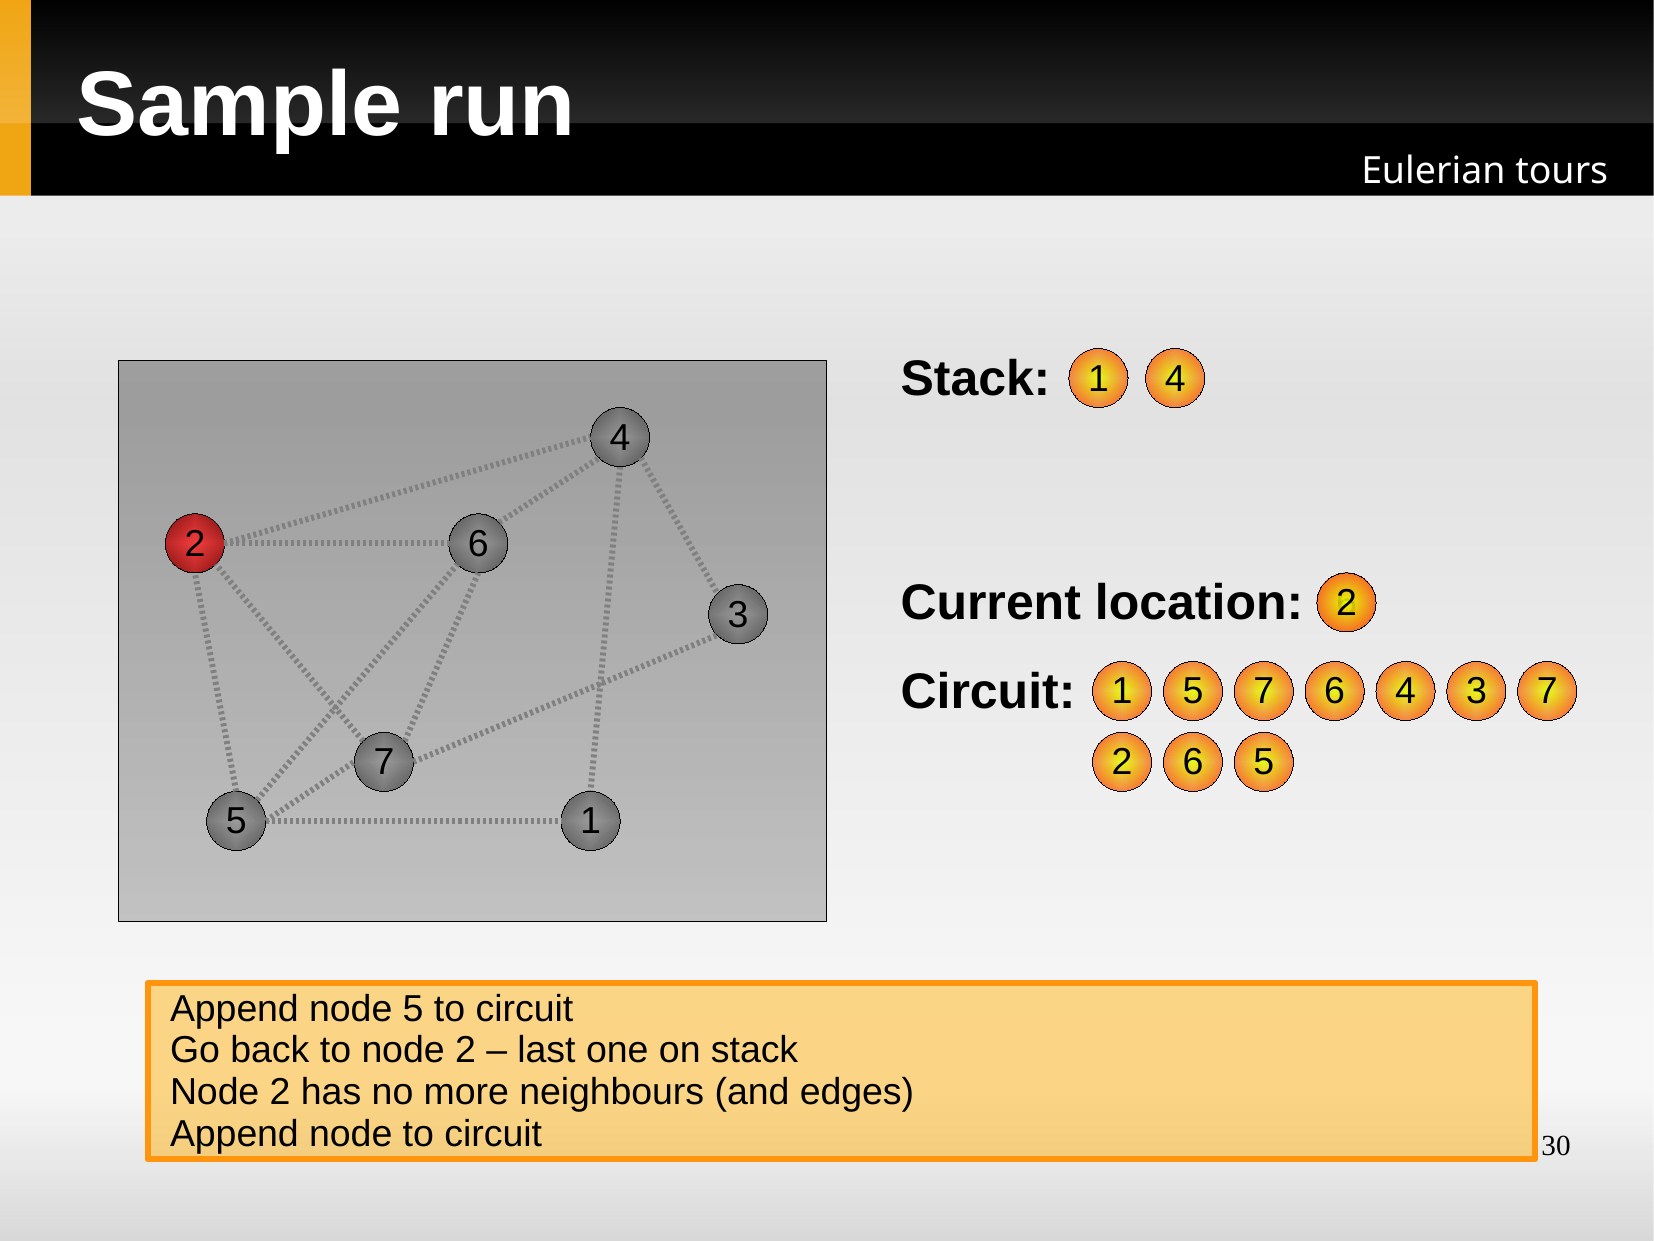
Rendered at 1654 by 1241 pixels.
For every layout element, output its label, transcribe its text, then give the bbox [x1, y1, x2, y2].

text_box Current location: [885, 567, 1359, 638]
title Sample run [76, 0, 1565, 208]
text_box 2 [165, 513, 225, 573]
text_box 1 [1092, 661, 1152, 721]
text_box 4 [590, 407, 650, 467]
text_box 1 [561, 791, 621, 851]
text_box 6 [1163, 732, 1223, 792]
text_box 7 [354, 732, 414, 792]
text_box 7 [1234, 661, 1294, 721]
text_box 3 [1446, 661, 1506, 721]
text_box 3 [708, 584, 768, 644]
text_box [118, 360, 827, 922]
picture [0, 0, 1654, 1241]
text_box 6 [448, 513, 508, 573]
text_box 5 [1234, 732, 1294, 792]
text_box 5 [206, 791, 266, 851]
text_box 7 [1517, 661, 1577, 721]
text_box Circuit: [885, 655, 1093, 727]
text_box Append node 5 to circuit Go back to node 2 – last one on stack Node 2 has no more neighbours (and edges) Append node to circuit [147, 982, 1536, 1160]
text_box Stack: [885, 342, 1123, 414]
text_box 2 [1316, 572, 1377, 632]
text_box 1 [1068, 348, 1129, 408]
text_box 6 [1305, 661, 1365, 721]
text_box 2 [1092, 732, 1152, 792]
text_box 5 [1163, 661, 1223, 721]
text_box 4 [1375, 661, 1436, 721]
text_box 4 [1145, 348, 1205, 408]
